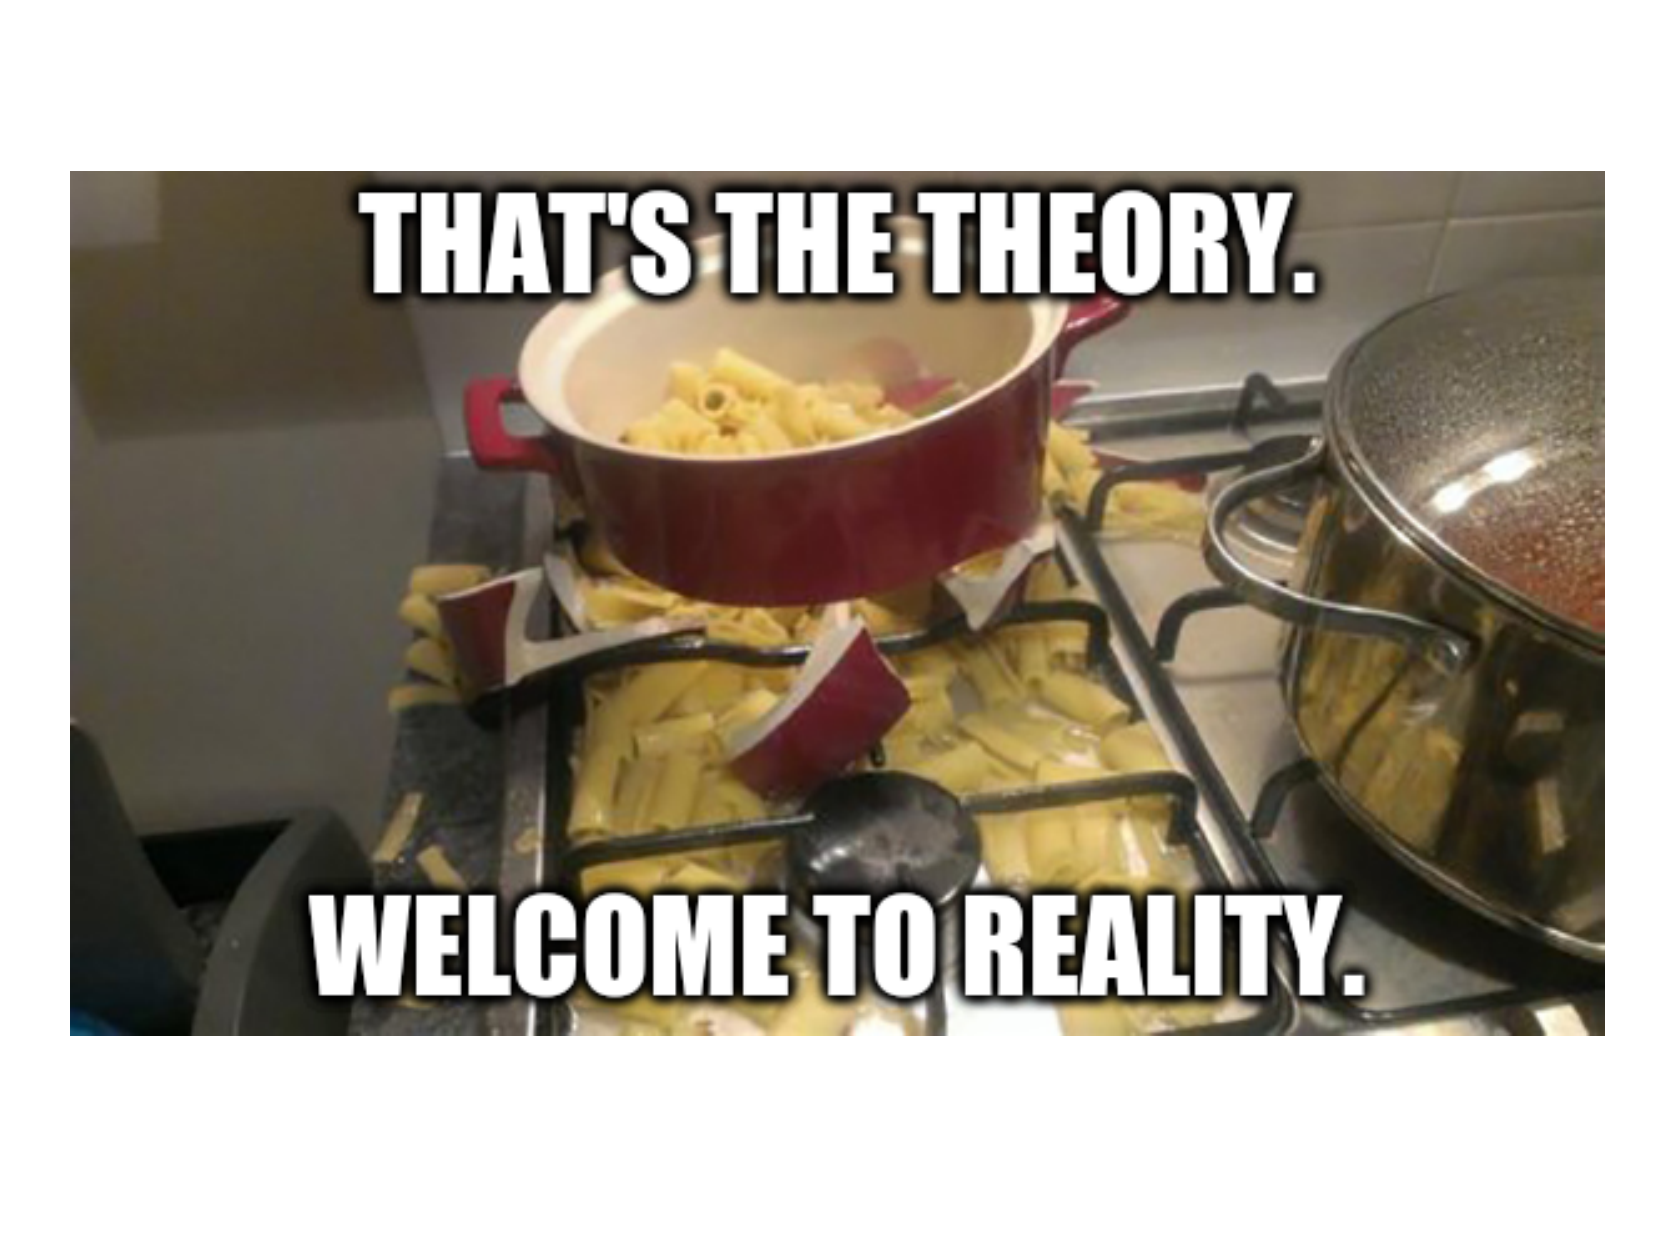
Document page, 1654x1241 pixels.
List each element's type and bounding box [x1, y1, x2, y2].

picture [70, 171, 1605, 1036]
